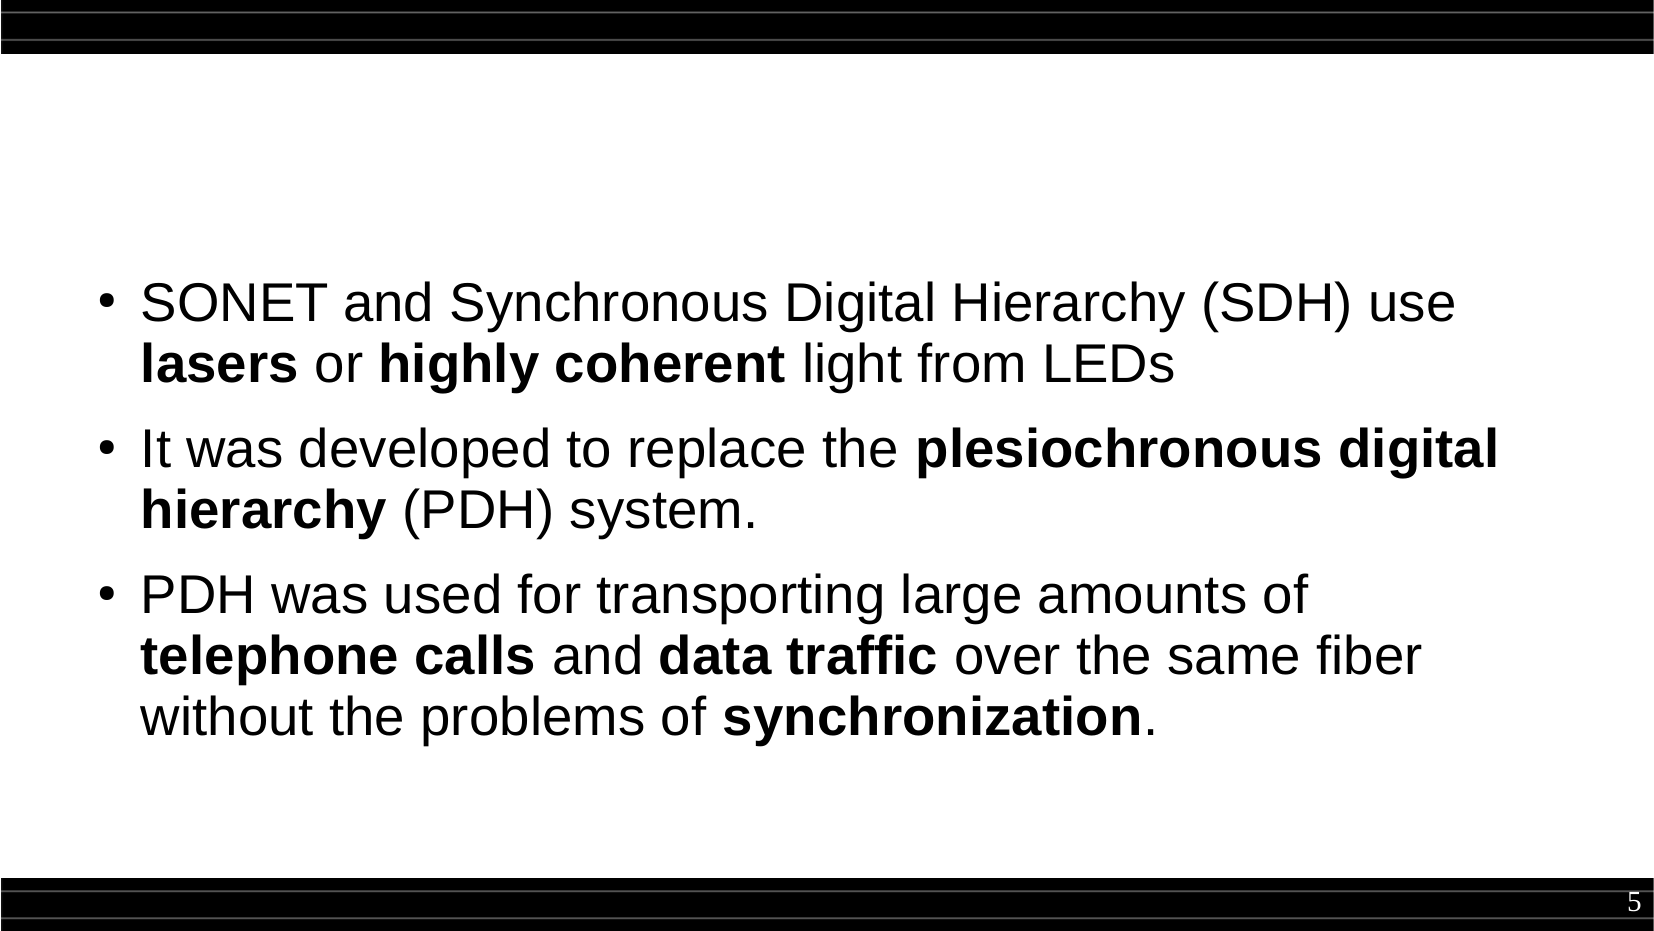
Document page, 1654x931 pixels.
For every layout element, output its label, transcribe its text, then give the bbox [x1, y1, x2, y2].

picture [1, 878, 1654, 931]
picture [1, 0, 1654, 54]
list SONET and Synchronous Digital Hierarchy (SDH) use lasers or highly coherent light from LEDs It was developed to replace the plesiochronous digital hierarchy (PDH) system. PDH was used for transporting large amounts of telephone calls and data traffic over the same fiber without the problems of synchronization. [82, 271, 1571, 758]
